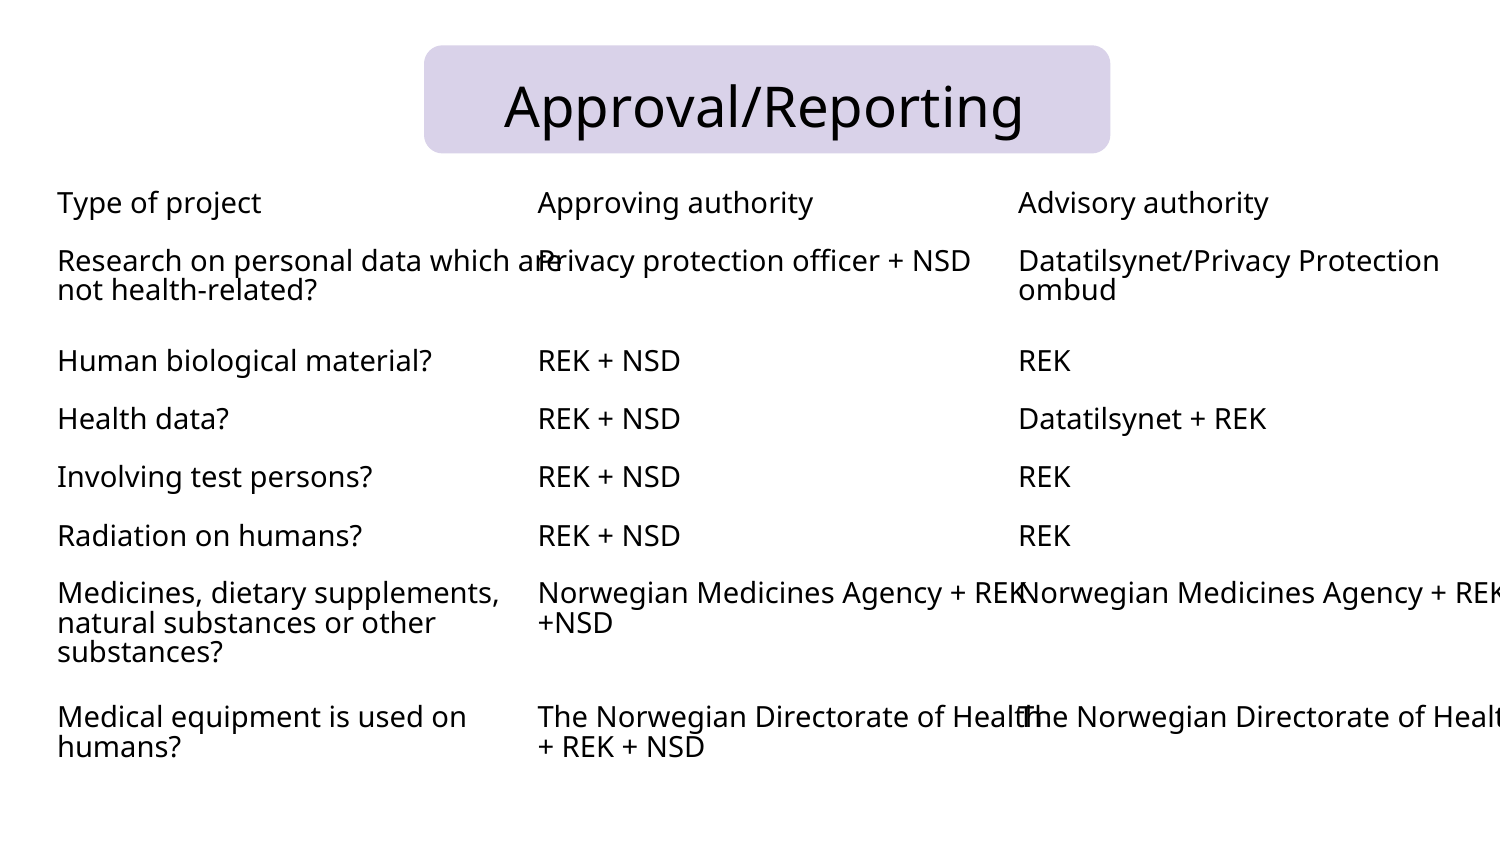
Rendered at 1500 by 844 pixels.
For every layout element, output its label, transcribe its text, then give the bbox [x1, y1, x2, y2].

text_box substances? [57, 630, 238, 666]
text_box Medical equipment is used on [57, 696, 505, 732]
text_box REK [1018, 514, 1077, 550]
text_box Advisory authority [1018, 182, 1288, 217]
text_box Medicines, dietary supplements, [57, 572, 537, 608]
text_box Approving authority [537, 182, 830, 217]
text_box The Norwegian Directorate of Health [1018, 696, 1500, 732]
text_box humans? [57, 725, 190, 761]
text_box natural substances or other [57, 601, 472, 637]
text_box Norwegian Medicines Agency + REK [537, 572, 1018, 608]
text_box Research on personal data which are [57, 240, 537, 275]
text_box Privacy protection oﬃcer + NSD [537, 240, 1012, 275]
text_box REK + NSD [537, 340, 702, 376]
text_box Type of project [57, 182, 278, 217]
text_box Radiation on humans? [57, 514, 385, 550]
text_box REK + NSD [537, 514, 702, 550]
text_box Datatilsynet + REK [1018, 398, 1298, 433]
text_box +NSD [537, 601, 626, 637]
text_box Human biological material? [57, 340, 460, 376]
text_box not health-related? [57, 269, 338, 304]
text_box The Norwegian Directorate of Health [537, 696, 1018, 732]
text_box Health data? [57, 398, 245, 433]
text_box REK [1018, 456, 1077, 492]
text_box [0, 0, 1500, 844]
text_box Norwegian Medicines Agency + REK [1018, 572, 1500, 608]
text_box ombud [1018, 269, 1121, 304]
text_box Datatilsynet/Privacy Protection [1018, 240, 1482, 275]
text_box Involving test persons? [57, 456, 397, 492]
text_box REK [1018, 340, 1077, 376]
text_box REK + NSD [537, 456, 702, 492]
text_box Approval/Reporting [504, 67, 1052, 134]
text_box + REK + NSD [537, 725, 736, 761]
text_box REK + NSD [537, 398, 702, 433]
